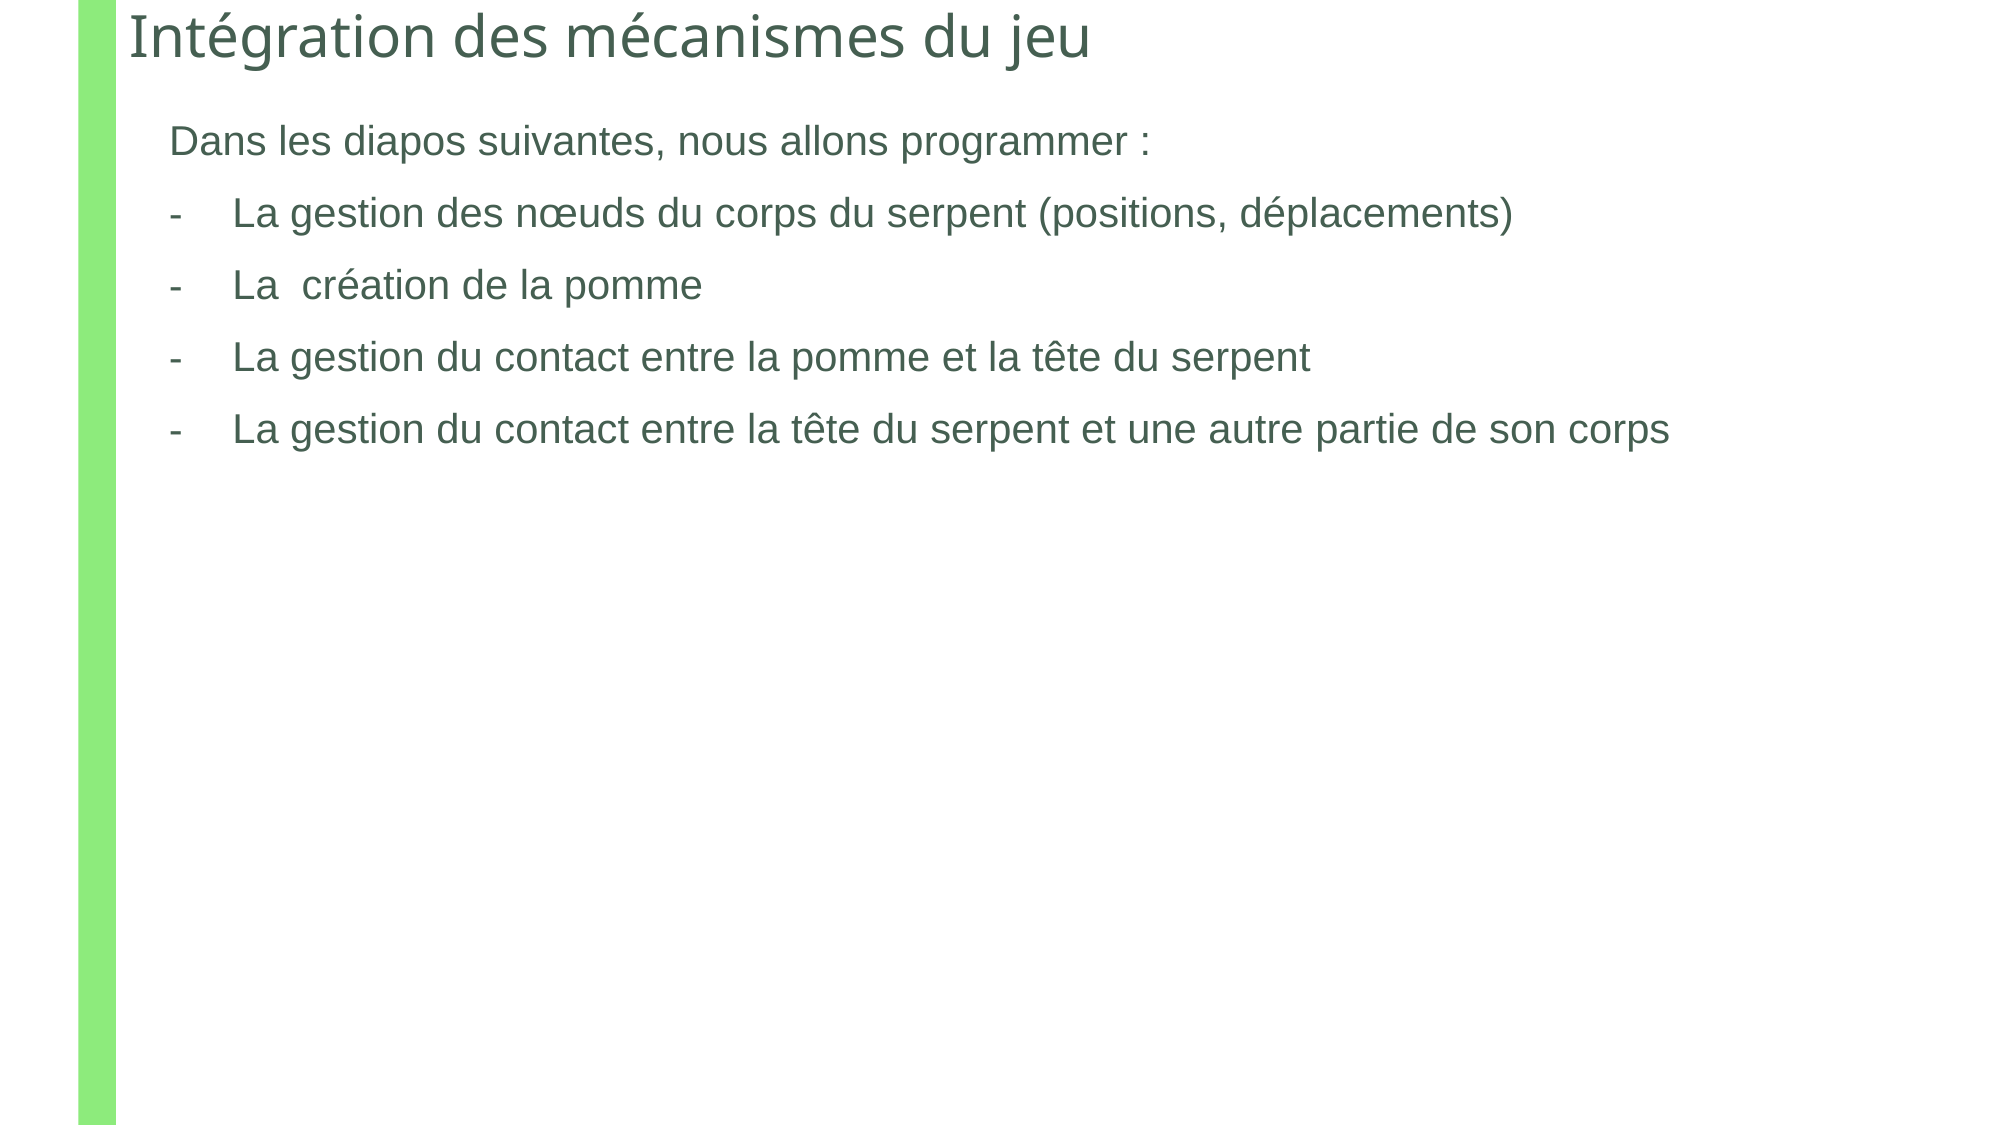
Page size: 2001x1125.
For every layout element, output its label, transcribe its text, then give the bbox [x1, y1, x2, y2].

title Intégration des mécanismes du jeu [114, 0, 2000, 107]
list Dans les diapos suivantes, nous allons programmer : La gestion des nœuds du corps du serpent (positions, déplacements) La création de la pomme La gestion du contact entre la pomme et la tête du serpent La gestion du contact entre la tête du serpent et une autre partie de son corps [154, 110, 2000, 1125]
